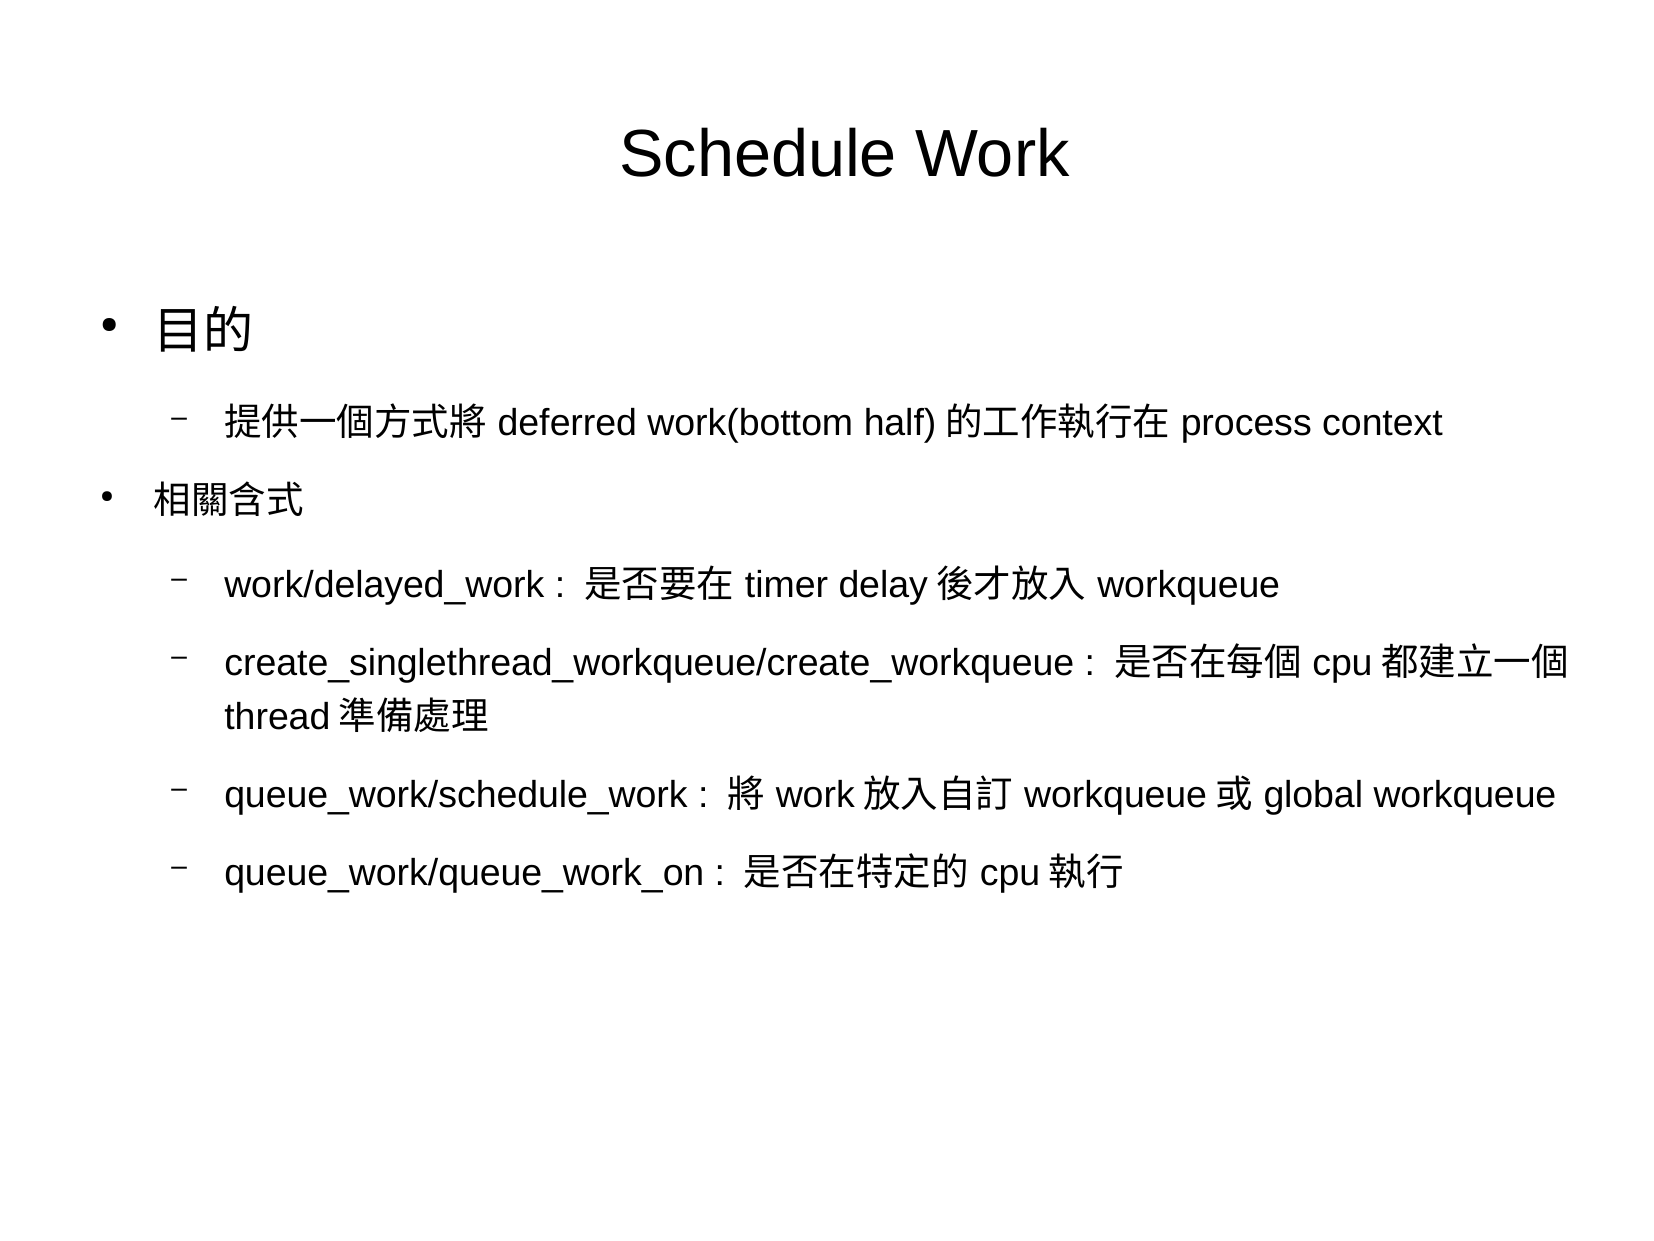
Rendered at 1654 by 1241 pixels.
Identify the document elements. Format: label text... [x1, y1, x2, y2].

title Schedule Work [82, 49, 1571, 257]
list 目的 提供一個方式將deferred work(bottom half)的工作執行在process context 相關含式 work/delayed_work : 是否要在timer delay後才放入workqueue create_singlethread_workqueue/create_workqueue : 是否在每個cpu都建立一個thread準備處理 queue_work/schedule_work : 將work放入自訂workqueue或global workqueue queue_work/queue_work_on : 是否在特定的cpu執行 [82, 290, 1571, 1010]
